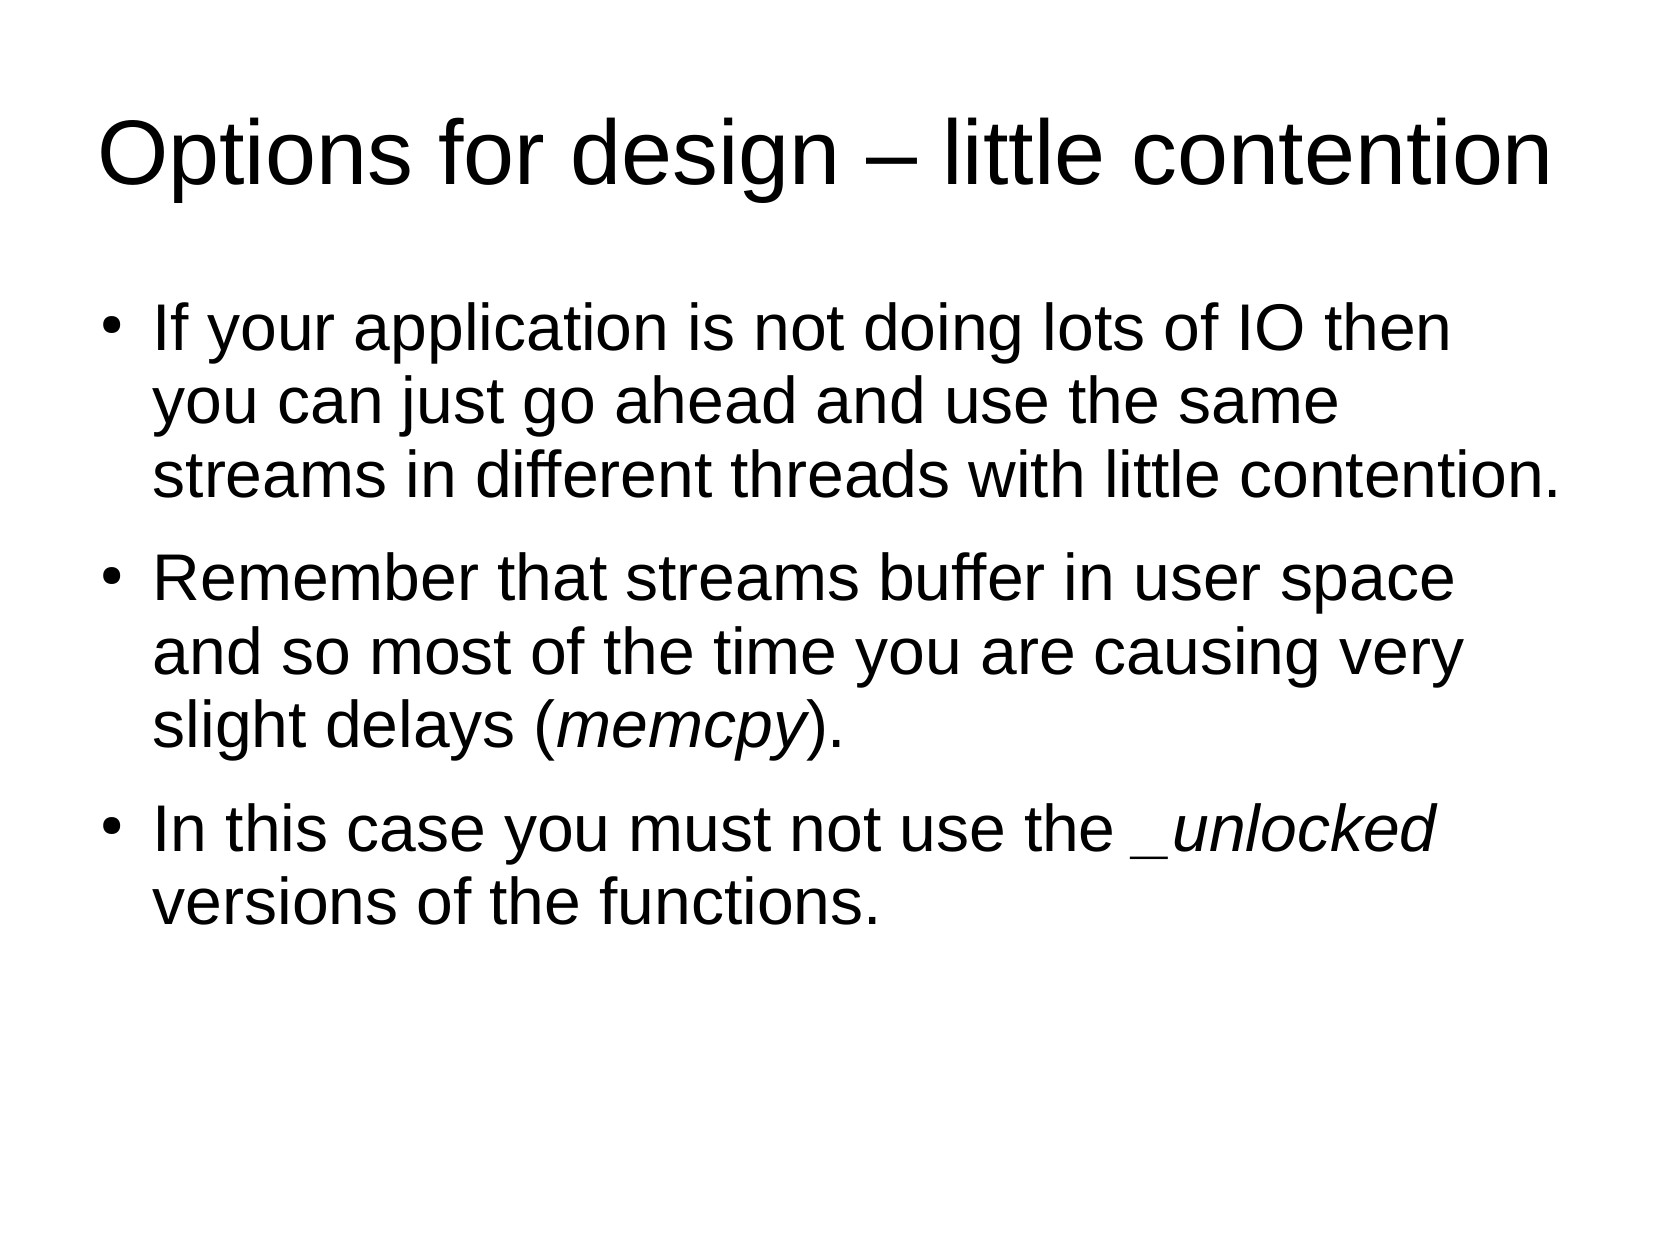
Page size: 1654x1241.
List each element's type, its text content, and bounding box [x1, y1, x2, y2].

list If your application is not doing lots of IO then you can just go ahead and use the same streams in different threads with little contention. Remember that streams buffer in user space and so most of the time you are causing very slight delays (memcpy). In this case you must not use the _unlocked versions of the functions. [82, 290, 1571, 1010]
title Options for design – little contention [82, 49, 1571, 257]
